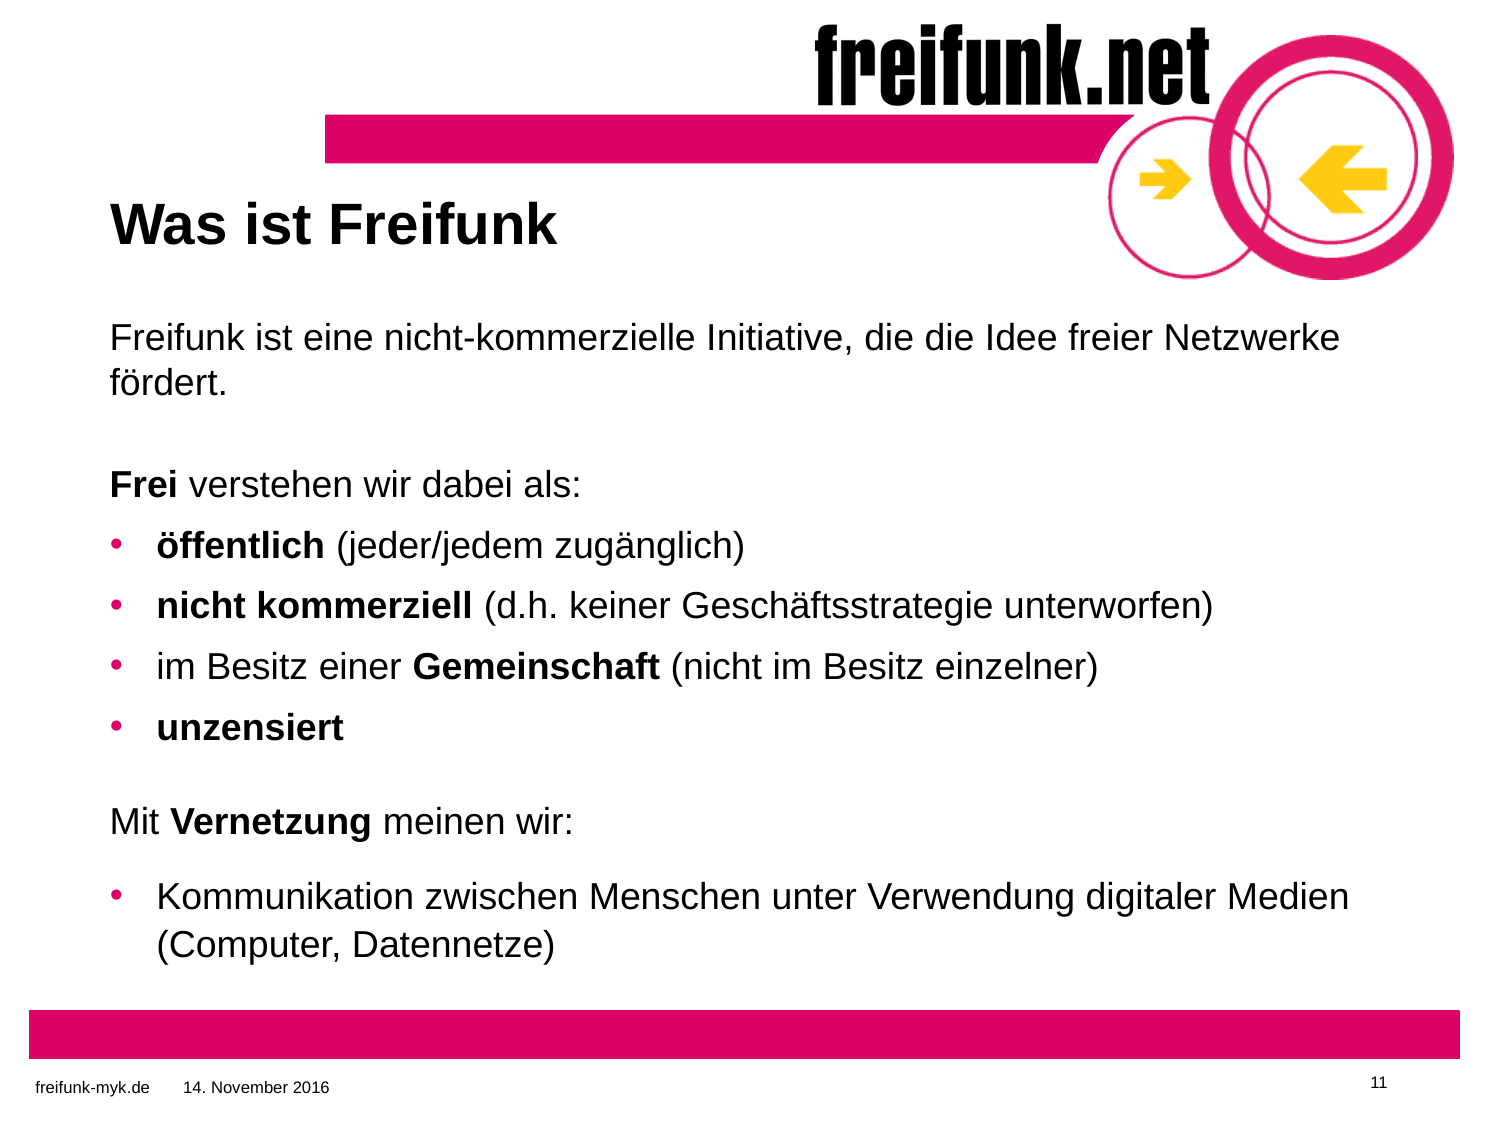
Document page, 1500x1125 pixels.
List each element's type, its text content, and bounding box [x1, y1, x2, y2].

picture [816, 24, 1454, 280]
list Freifunk ist eine nicht-kommerzielle Initiative, die die Idee freier Netzwerke fördert. Frei verstehen wir dabei als: öffentlich (jeder/jedem zugänglich) nicht kommerziell (d.h. keiner Geschäftsstrategie unterworfen) im Besitz einer Gemeinschaft (nicht im Besitz einzelner) unzensiert Mit Vernetzung meinen wir: Kommunikation zwischen Menschen unter Verwendung digitaler Medien (Computer, Datennetze) [109, 312, 1391, 1000]
title Was ist Freifunk [110, 160, 1093, 282]
